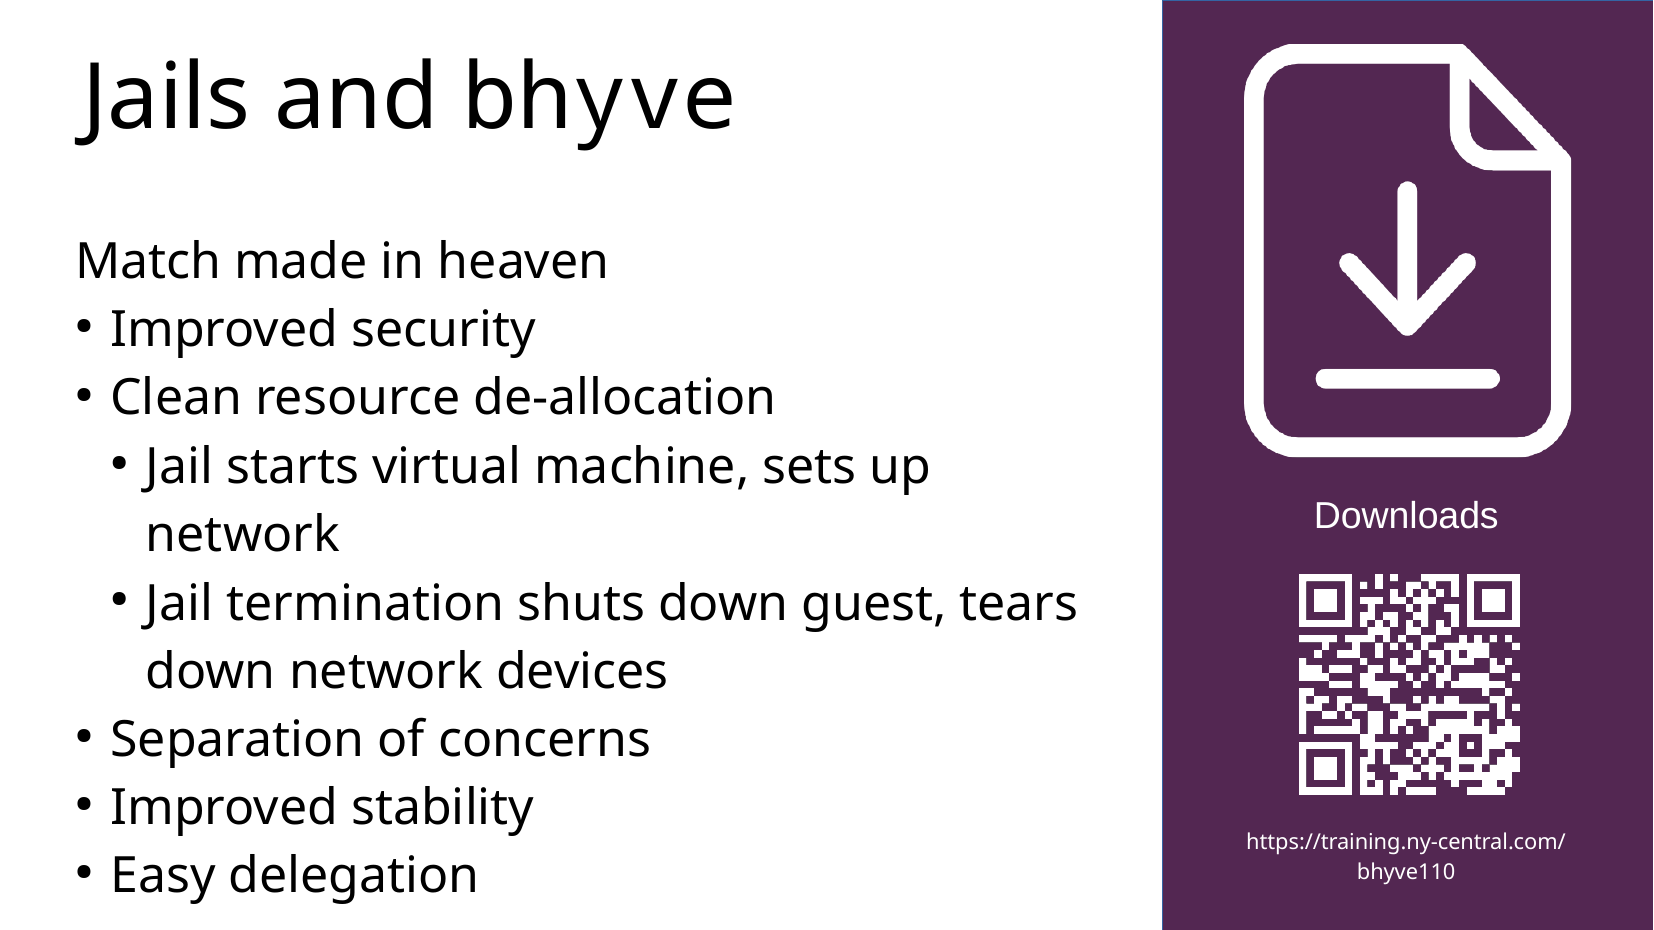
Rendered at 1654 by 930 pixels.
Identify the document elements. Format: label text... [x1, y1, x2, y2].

subtitle Match made in heaven Improved security Clean resource de-allocation Jail starts virtual machine, sets up network Jail termination shuts down guest, tears down network devices Separation of concerns Improved stability Easy delegation [75, 225, 1118, 840]
picture [1268, 543, 1550, 826]
picture [1200, 44, 1613, 458]
text_box Downloads [1237, 487, 1576, 638]
title Jails and bhyve [82, 37, 1571, 150]
text_box [1162, 0, 1653, 930]
text_box https://training.ny-central.com/bhyve110 [1200, 819, 1613, 930]
